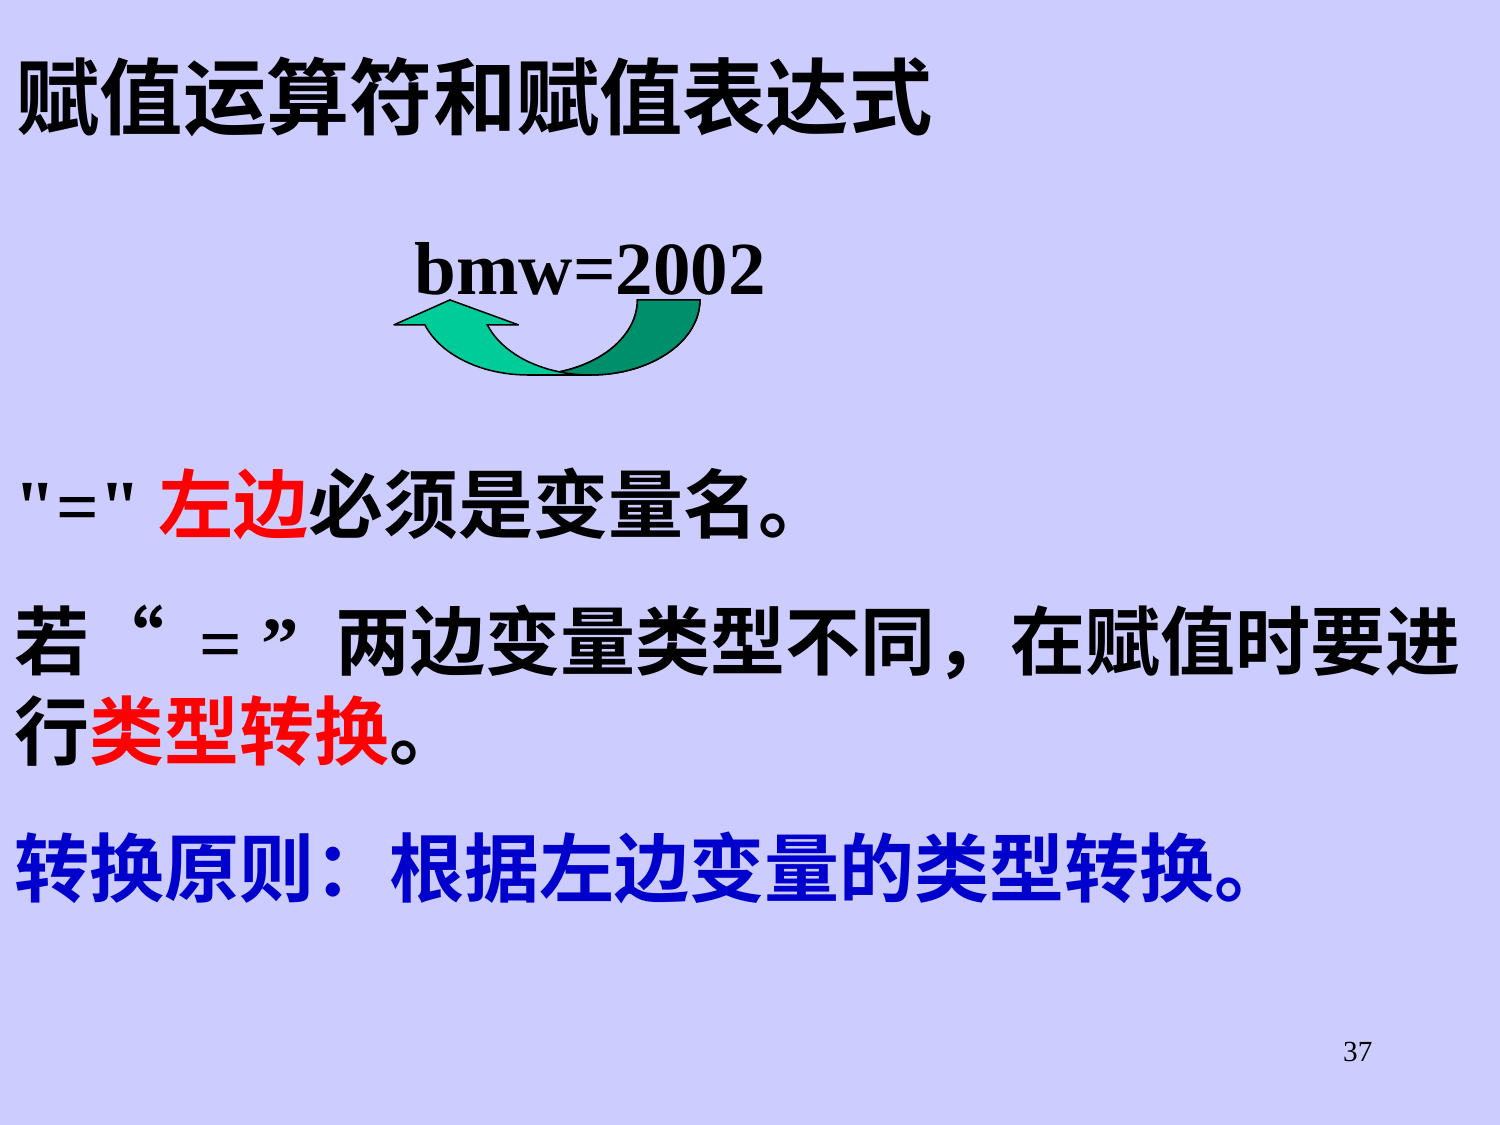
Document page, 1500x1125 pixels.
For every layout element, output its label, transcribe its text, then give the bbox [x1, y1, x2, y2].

text_box "="左边必须是变量名。 若“ = ” 两边变量类型不同，在赋值时要进行类型转换。 转换原则：根据左边变量的类型转换。 [0, 449, 1500, 920]
text_box bmw=2002 [399, 212, 1013, 318]
text_box 赋值运算符和赋值表达式 [2, 37, 948, 153]
text_box <编号> [1074, 1025, 1388, 1101]
